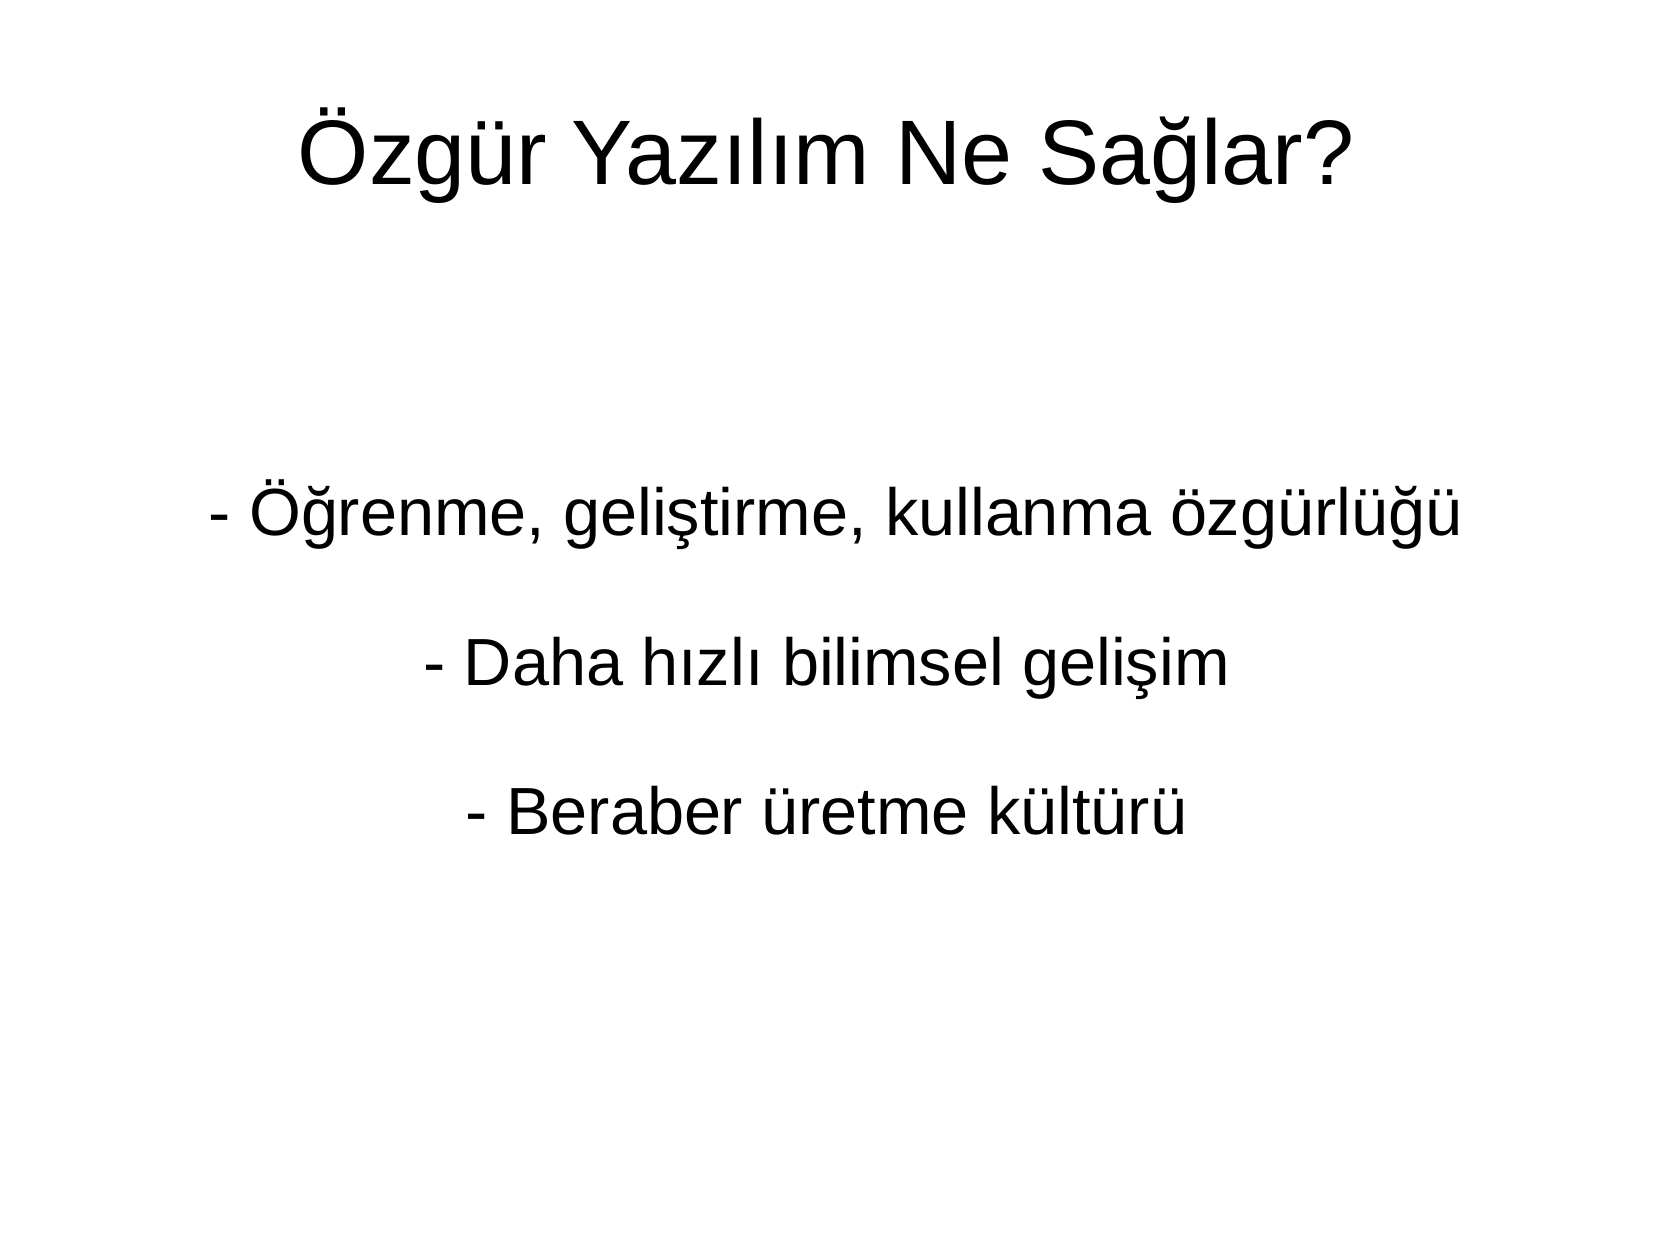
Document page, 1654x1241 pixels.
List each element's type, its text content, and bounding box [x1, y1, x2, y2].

title Özgür Yazılım Ne Sağlar? [82, 49, 1571, 257]
subtitle - Öğrenme, geliştirme, kullanma özgürlüğü - Daha hızlı bilimsel gelişim - Beraber üretme kültürü [82, 290, 1571, 1109]
